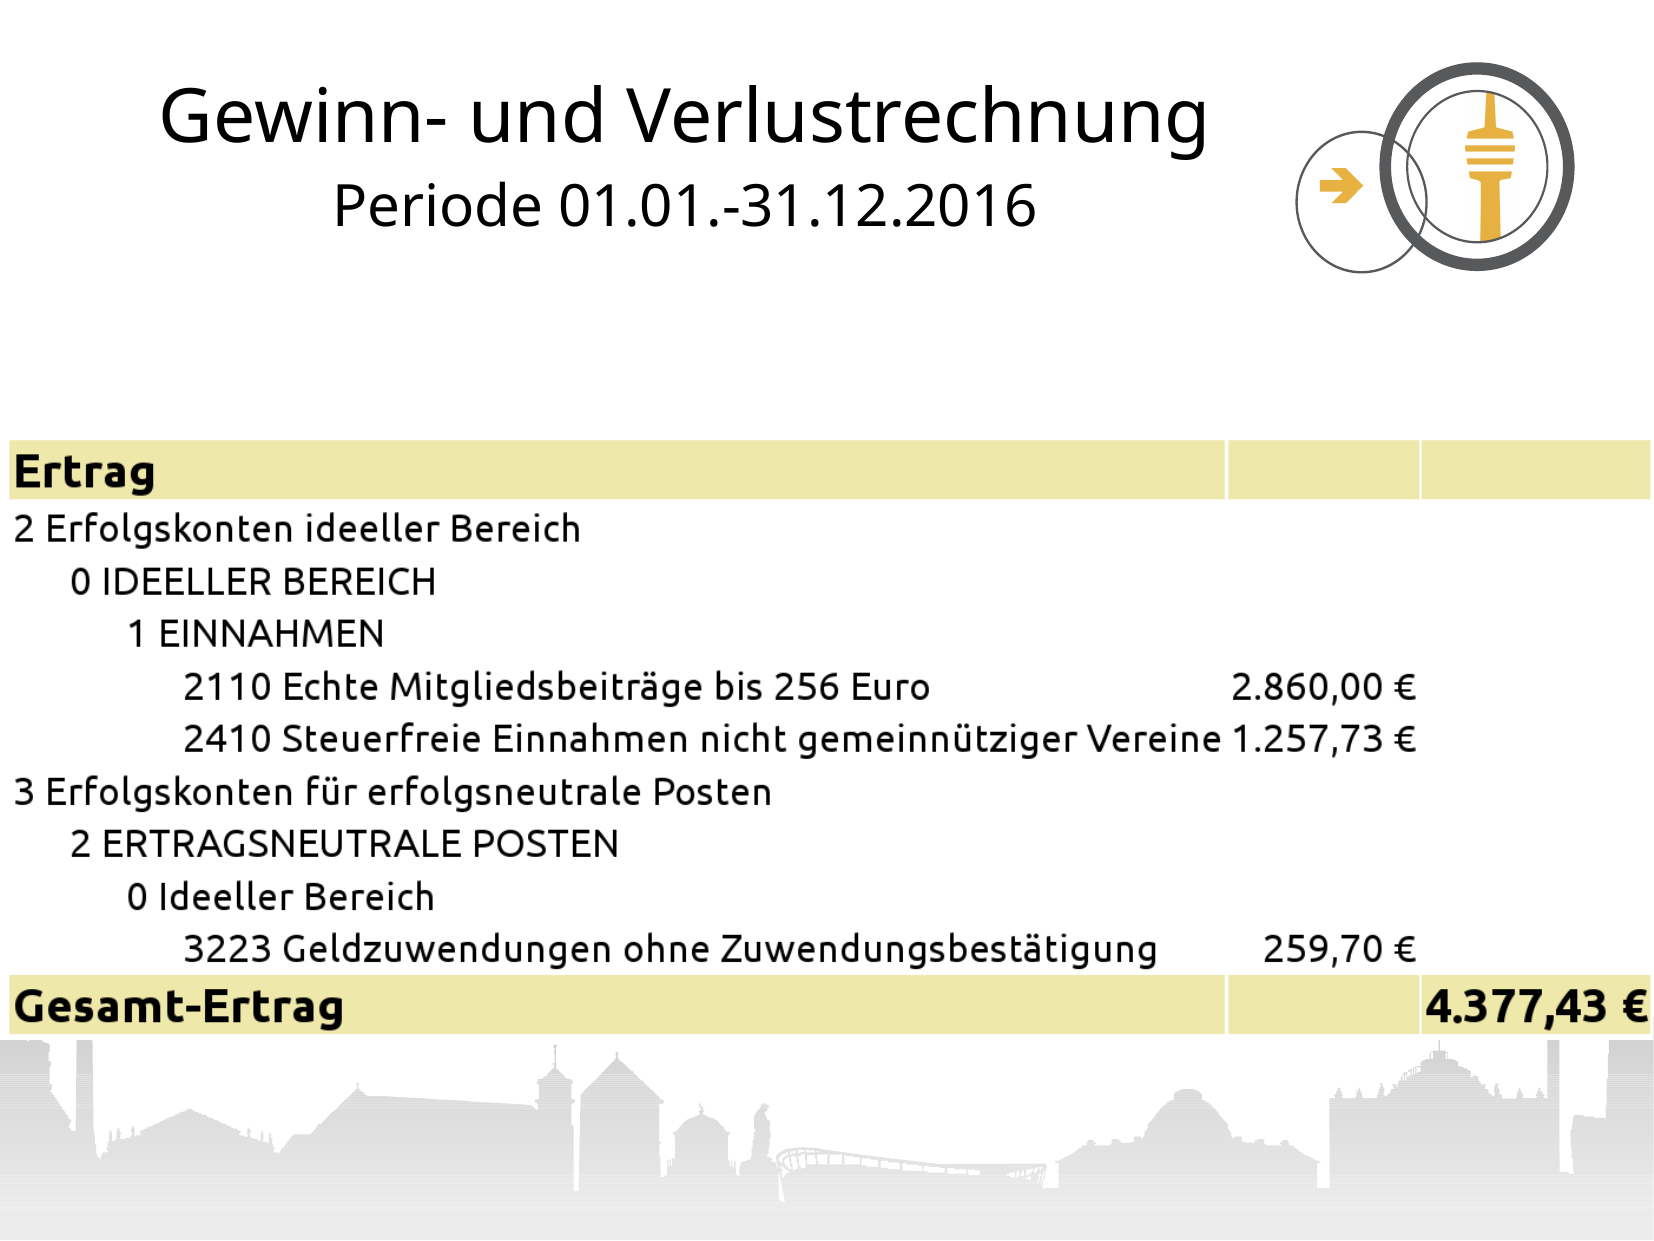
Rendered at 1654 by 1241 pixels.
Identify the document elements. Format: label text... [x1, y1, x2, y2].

title Gewinn- und Verlustrechnung Periode 01.01.-31.12.2016 [82, 49, 1288, 257]
picture [0, 432, 1654, 1040]
